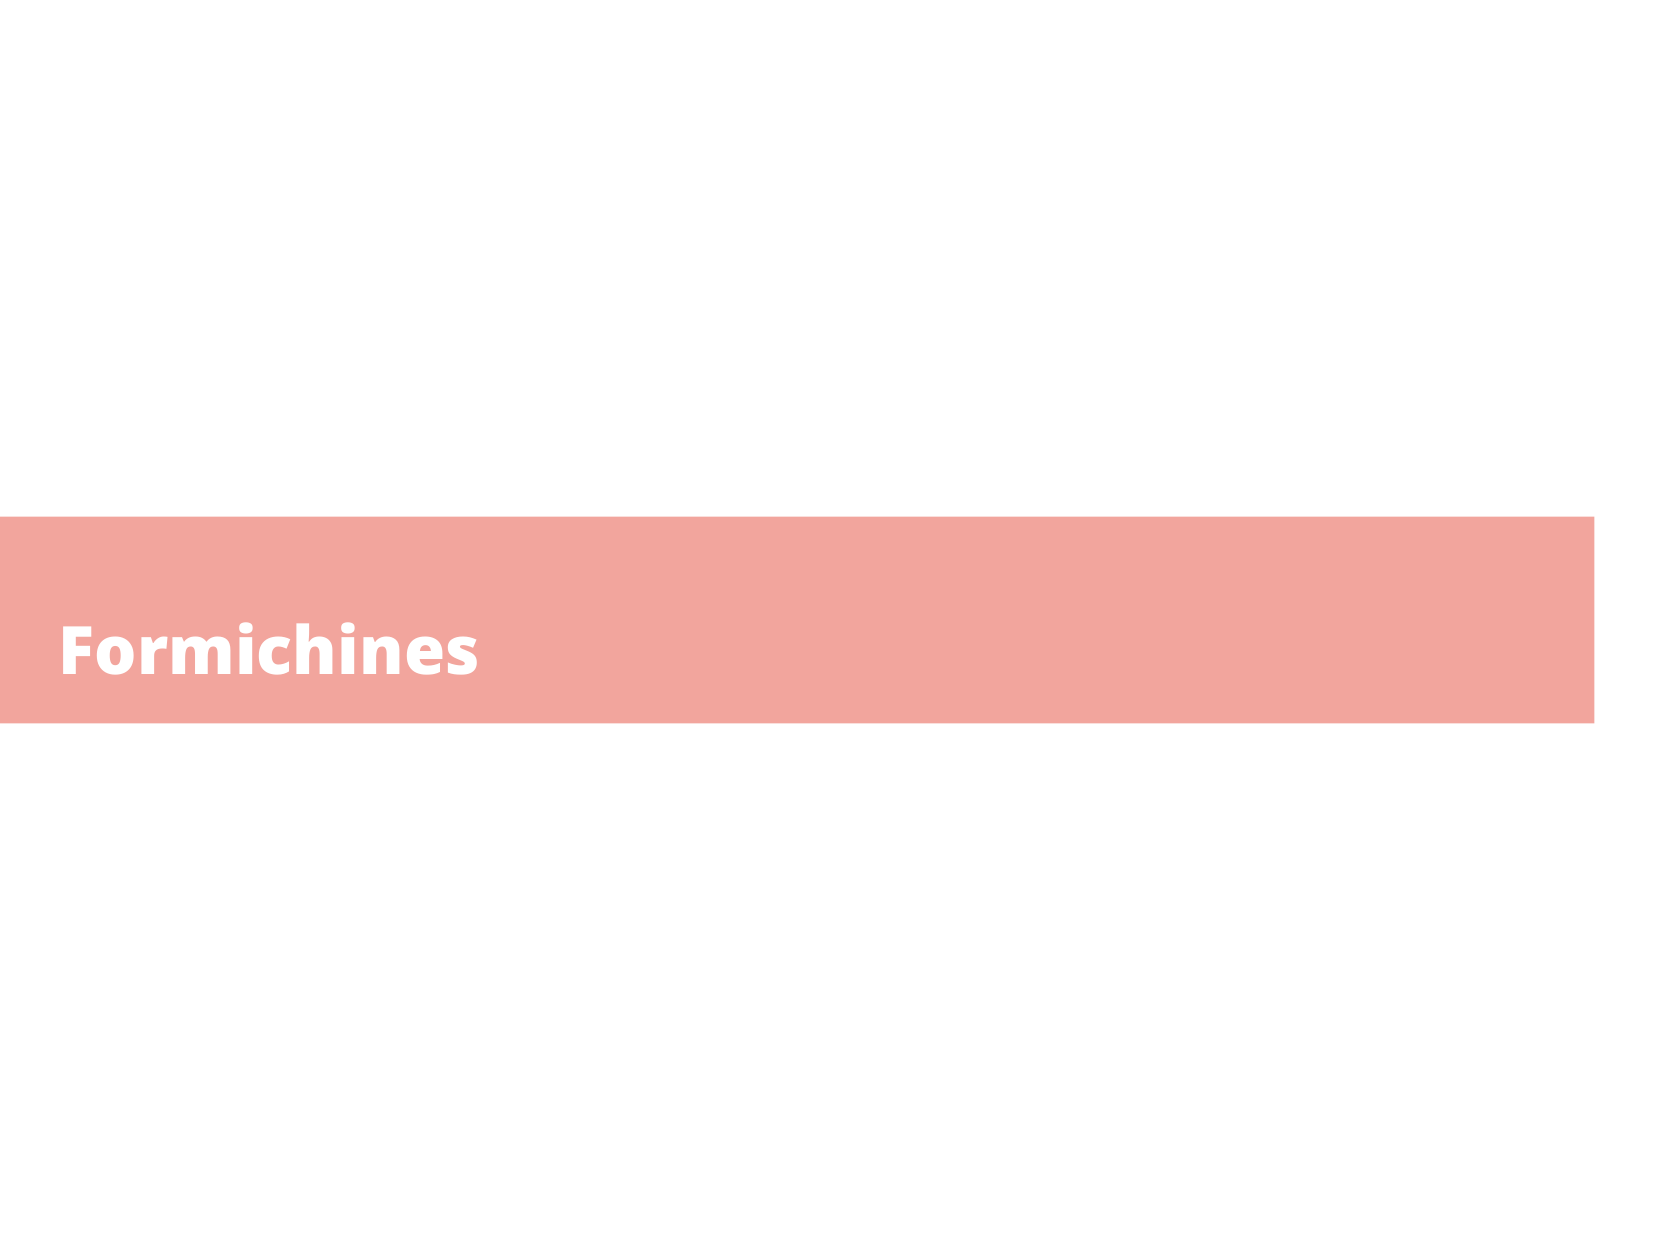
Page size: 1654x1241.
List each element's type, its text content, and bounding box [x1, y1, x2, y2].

title Formichines [59, 546, 1595, 694]
